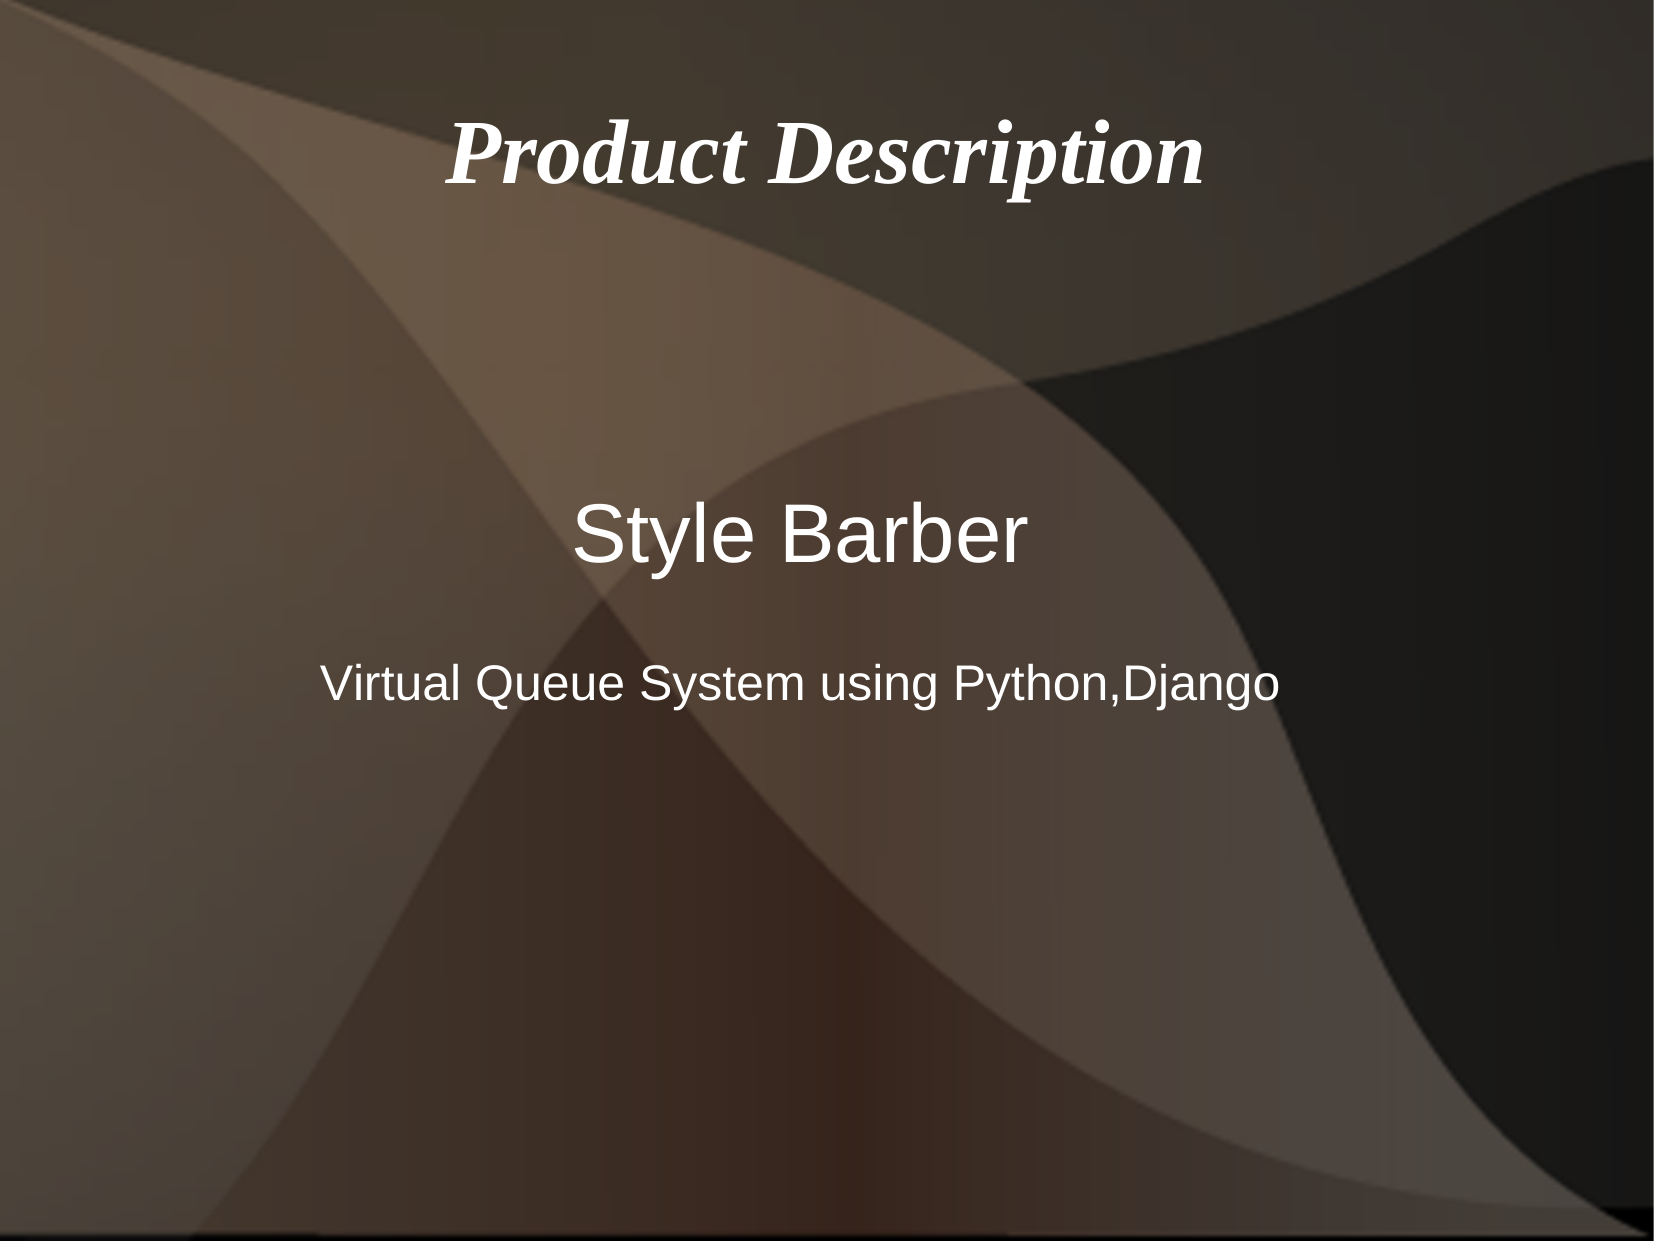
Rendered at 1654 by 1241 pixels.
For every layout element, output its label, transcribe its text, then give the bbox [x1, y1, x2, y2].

picture [0, 0, 1654, 1241]
subtitle Style Barber Virtual Queue System using Python,Django [105, 208, 1496, 991]
title Product Description [82, 49, 1571, 257]
